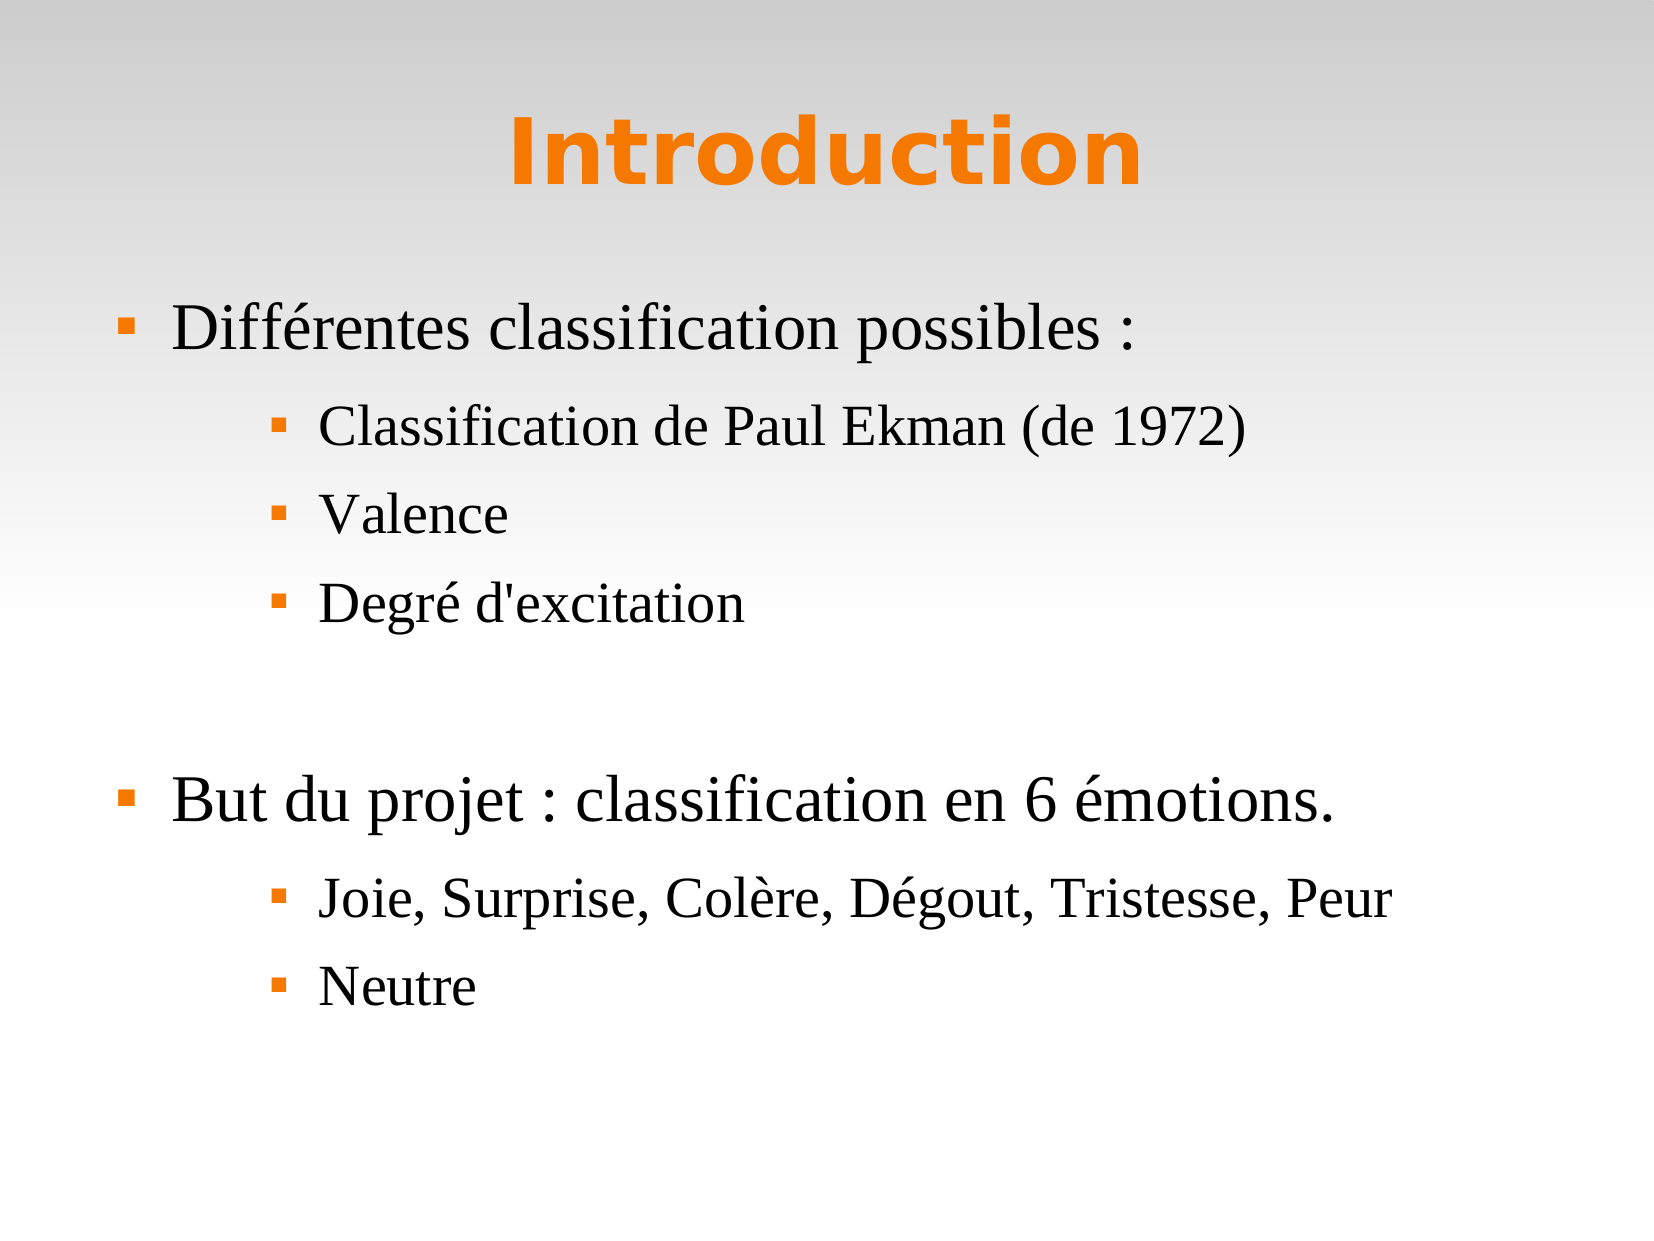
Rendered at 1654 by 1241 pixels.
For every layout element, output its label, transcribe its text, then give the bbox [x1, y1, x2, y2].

title Introduction [82, 56, 1571, 250]
list Différentes classification possibles : Classification de Paul Ekman (de 1972) Valence Degré d'excitation But du projet : classification en 6 émotions. Joie, Surprise, Colère, Dégout, Tristesse, Peur Neutre [82, 290, 1571, 1094]
